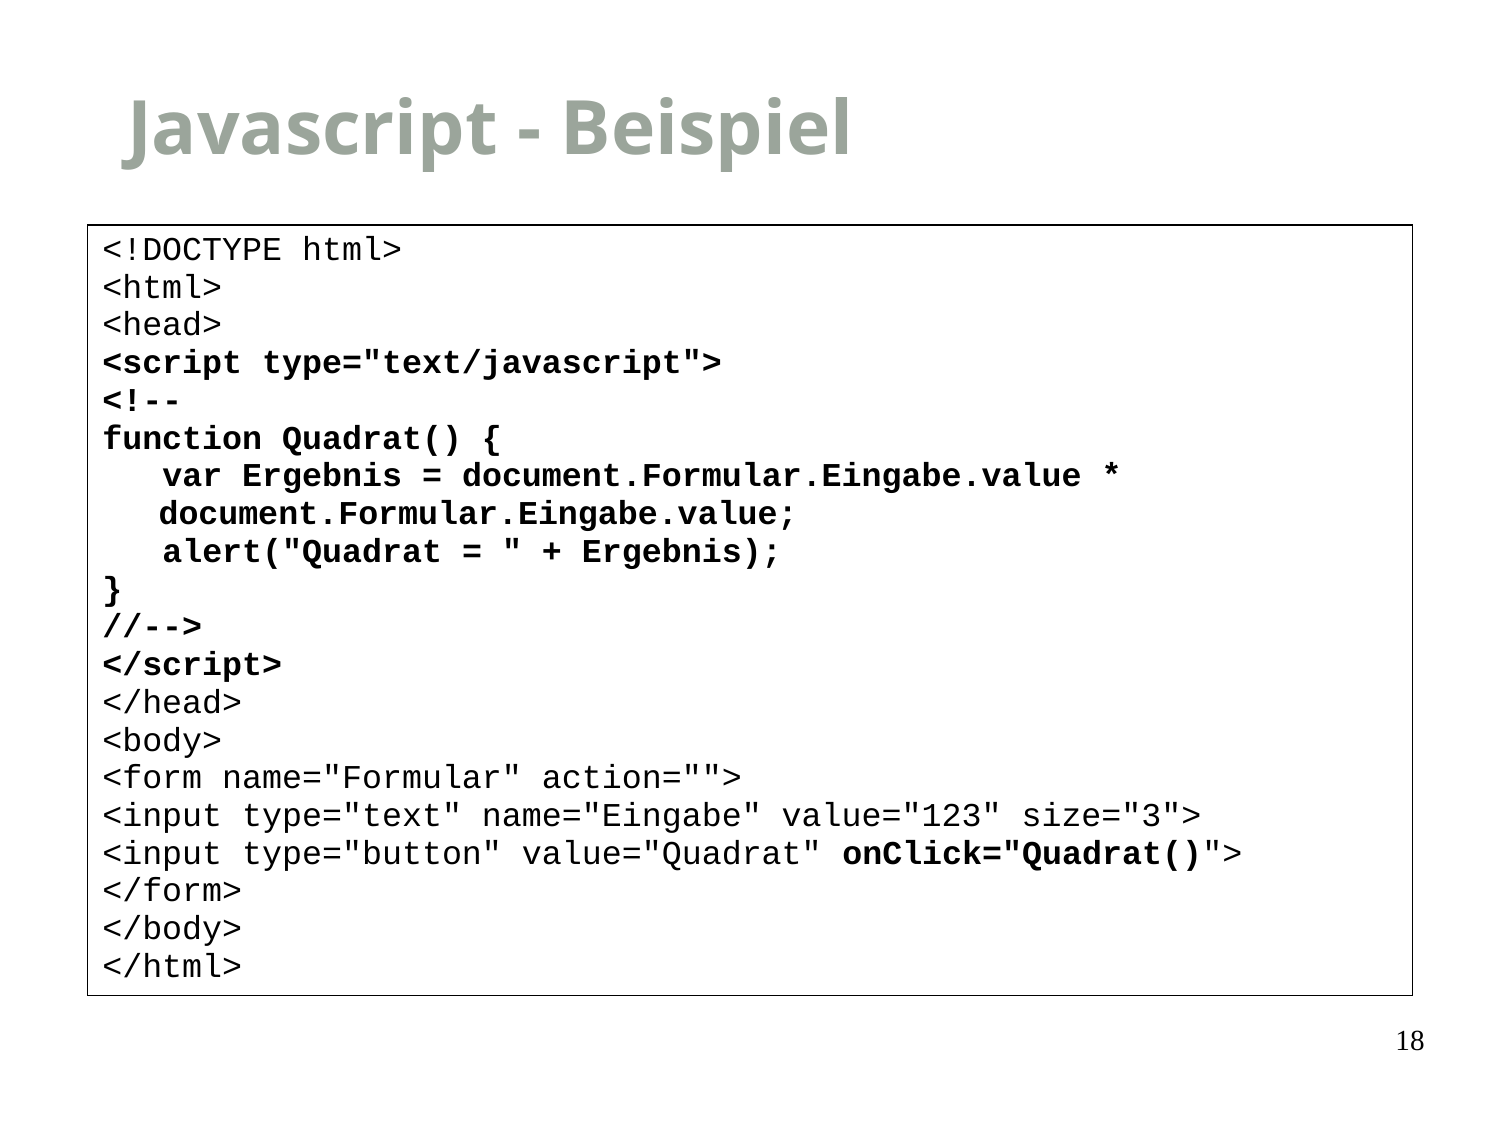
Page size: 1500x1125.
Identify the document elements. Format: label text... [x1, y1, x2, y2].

list <!DOCTYPE html> <html> <head> <script type="text/javascript"> <!-- function Quadrat() { var Ergebnis = document.Formular.Eingabe.value * document.Formular.Eingabe.value; alert("Quadrat = " + Ergebnis); } //--> </script> </head> <body> <form name="Formular" action=""> <input type="text" name="Eingabe" value="123" size="3"> <input type="button" value="Quadrat" onClick="Quadrat()"> </form> </body> </html> [87, 224, 1413, 996]
title Javascript - Beispiel [112, 71, 1388, 179]
